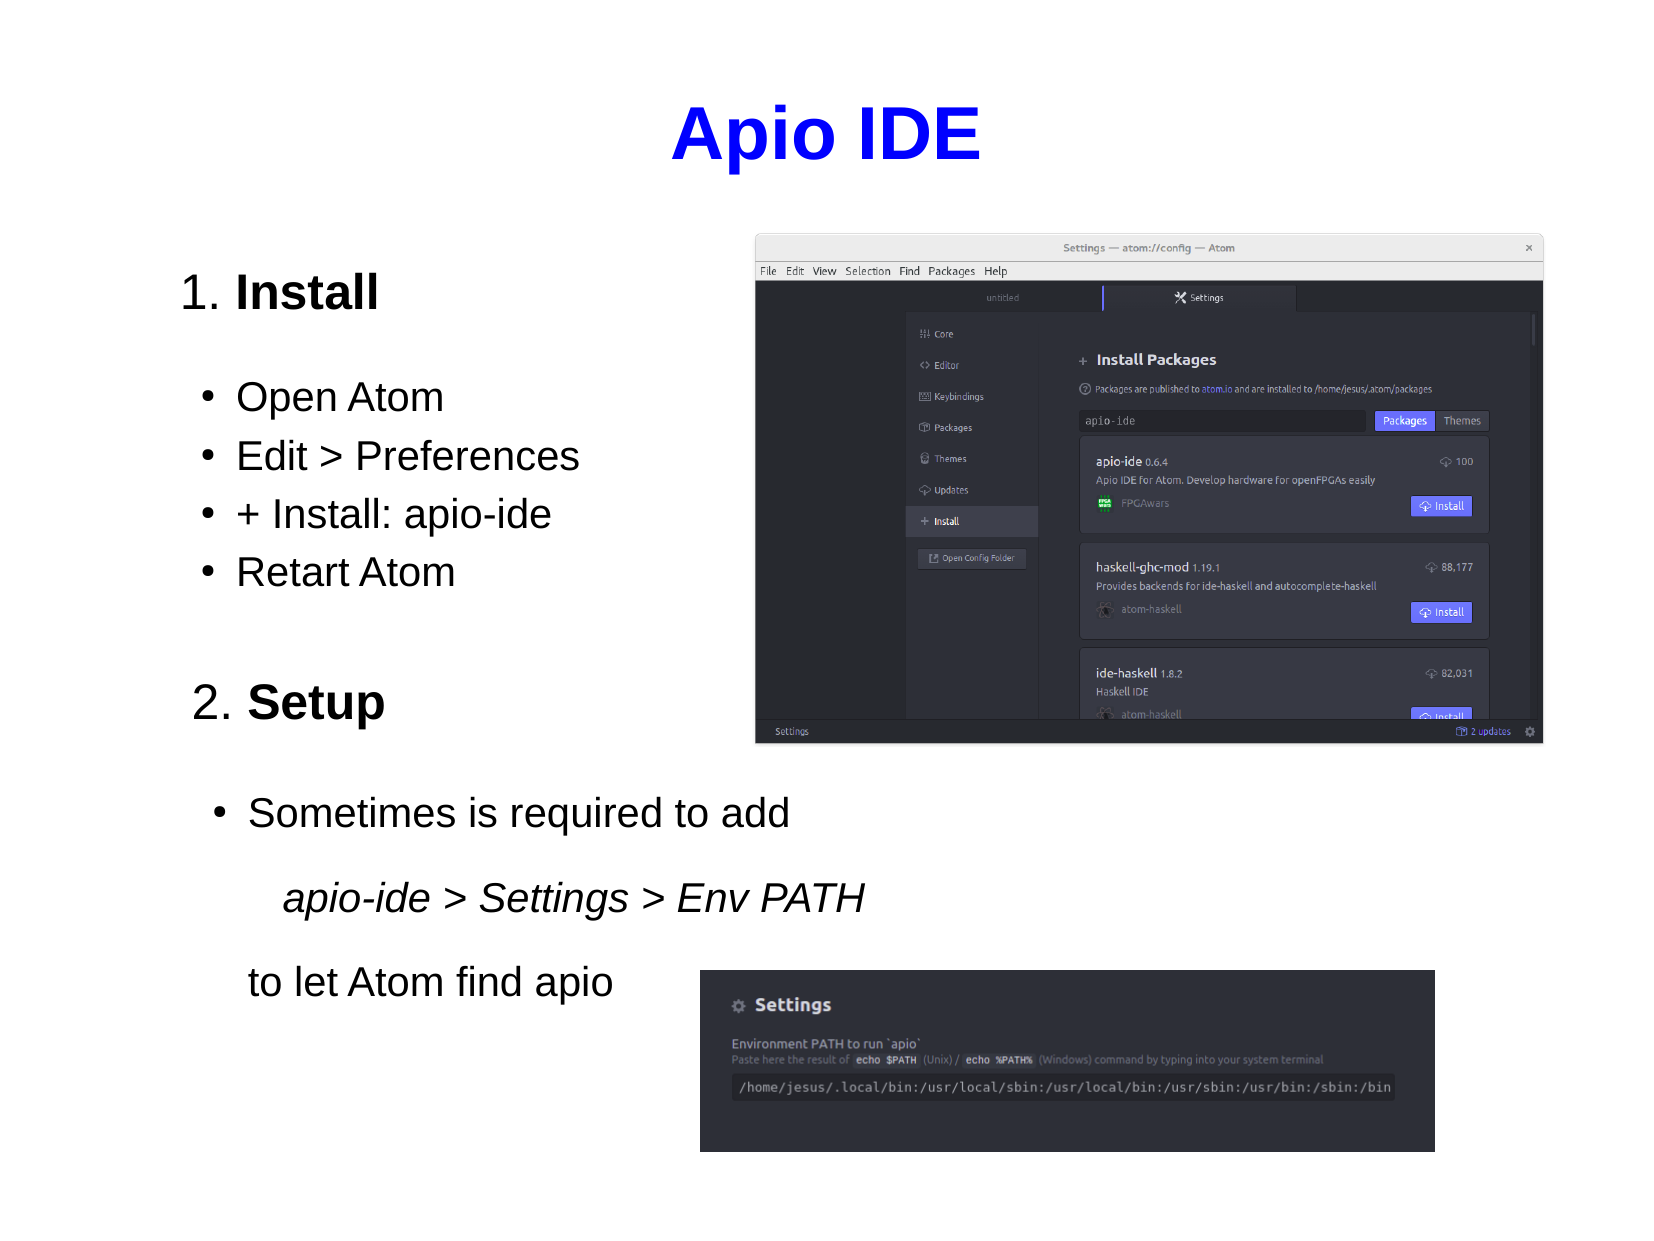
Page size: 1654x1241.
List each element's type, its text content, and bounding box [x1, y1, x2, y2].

picture [700, 970, 1435, 1152]
text_box Open Atom Edit > Preferences + Install: apio-ide Retart Atom [185, 366, 750, 604]
picture [750, 238, 1546, 747]
text_box 2. Setup [176, 649, 522, 755]
text_box 1. Install [165, 239, 511, 345]
title Apio IDE [82, 30, 1571, 238]
text_box Sometimes is required to add apio-ide > Settings > Env PATH to let Atom find apio [197, 782, 1280, 1045]
